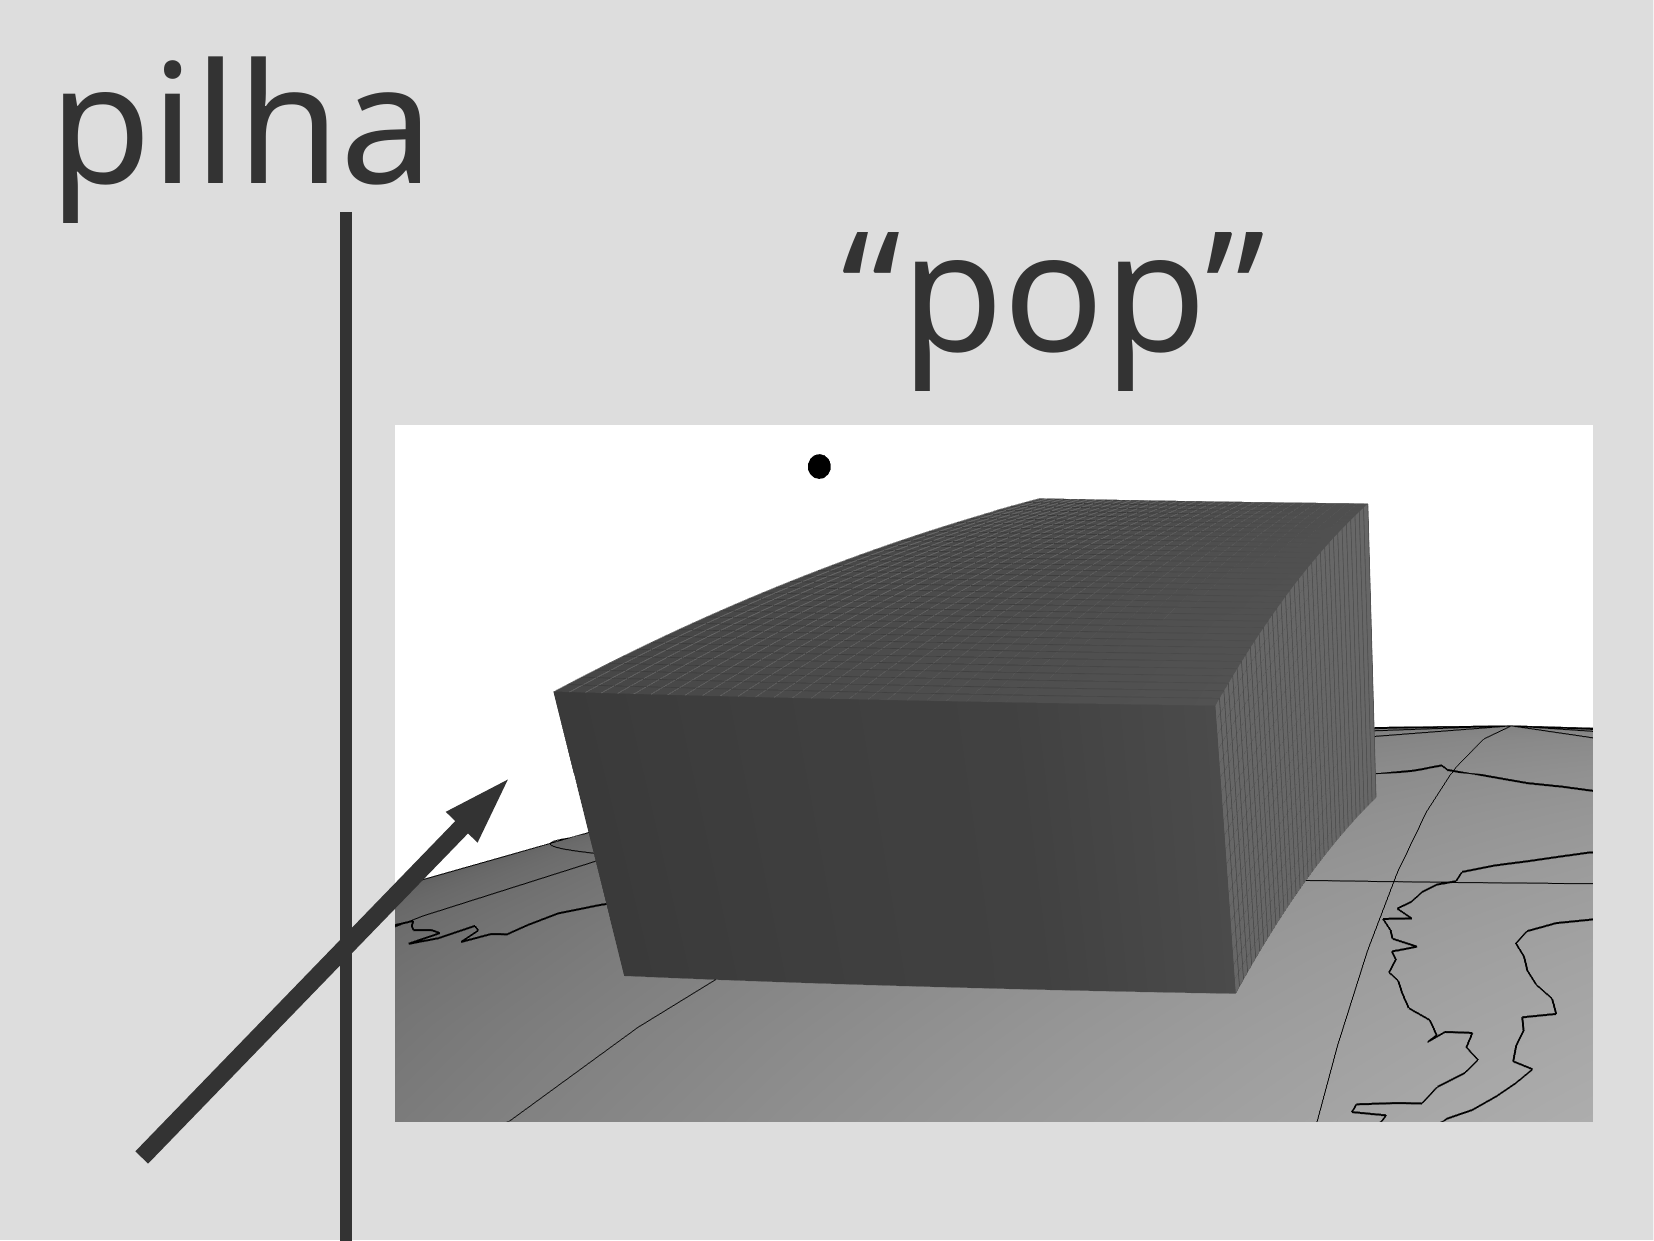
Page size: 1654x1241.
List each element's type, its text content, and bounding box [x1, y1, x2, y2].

text_box pilha [34, 0, 323, 207]
text_box “pop” [826, 165, 1138, 374]
picture [395, 425, 1593, 1123]
